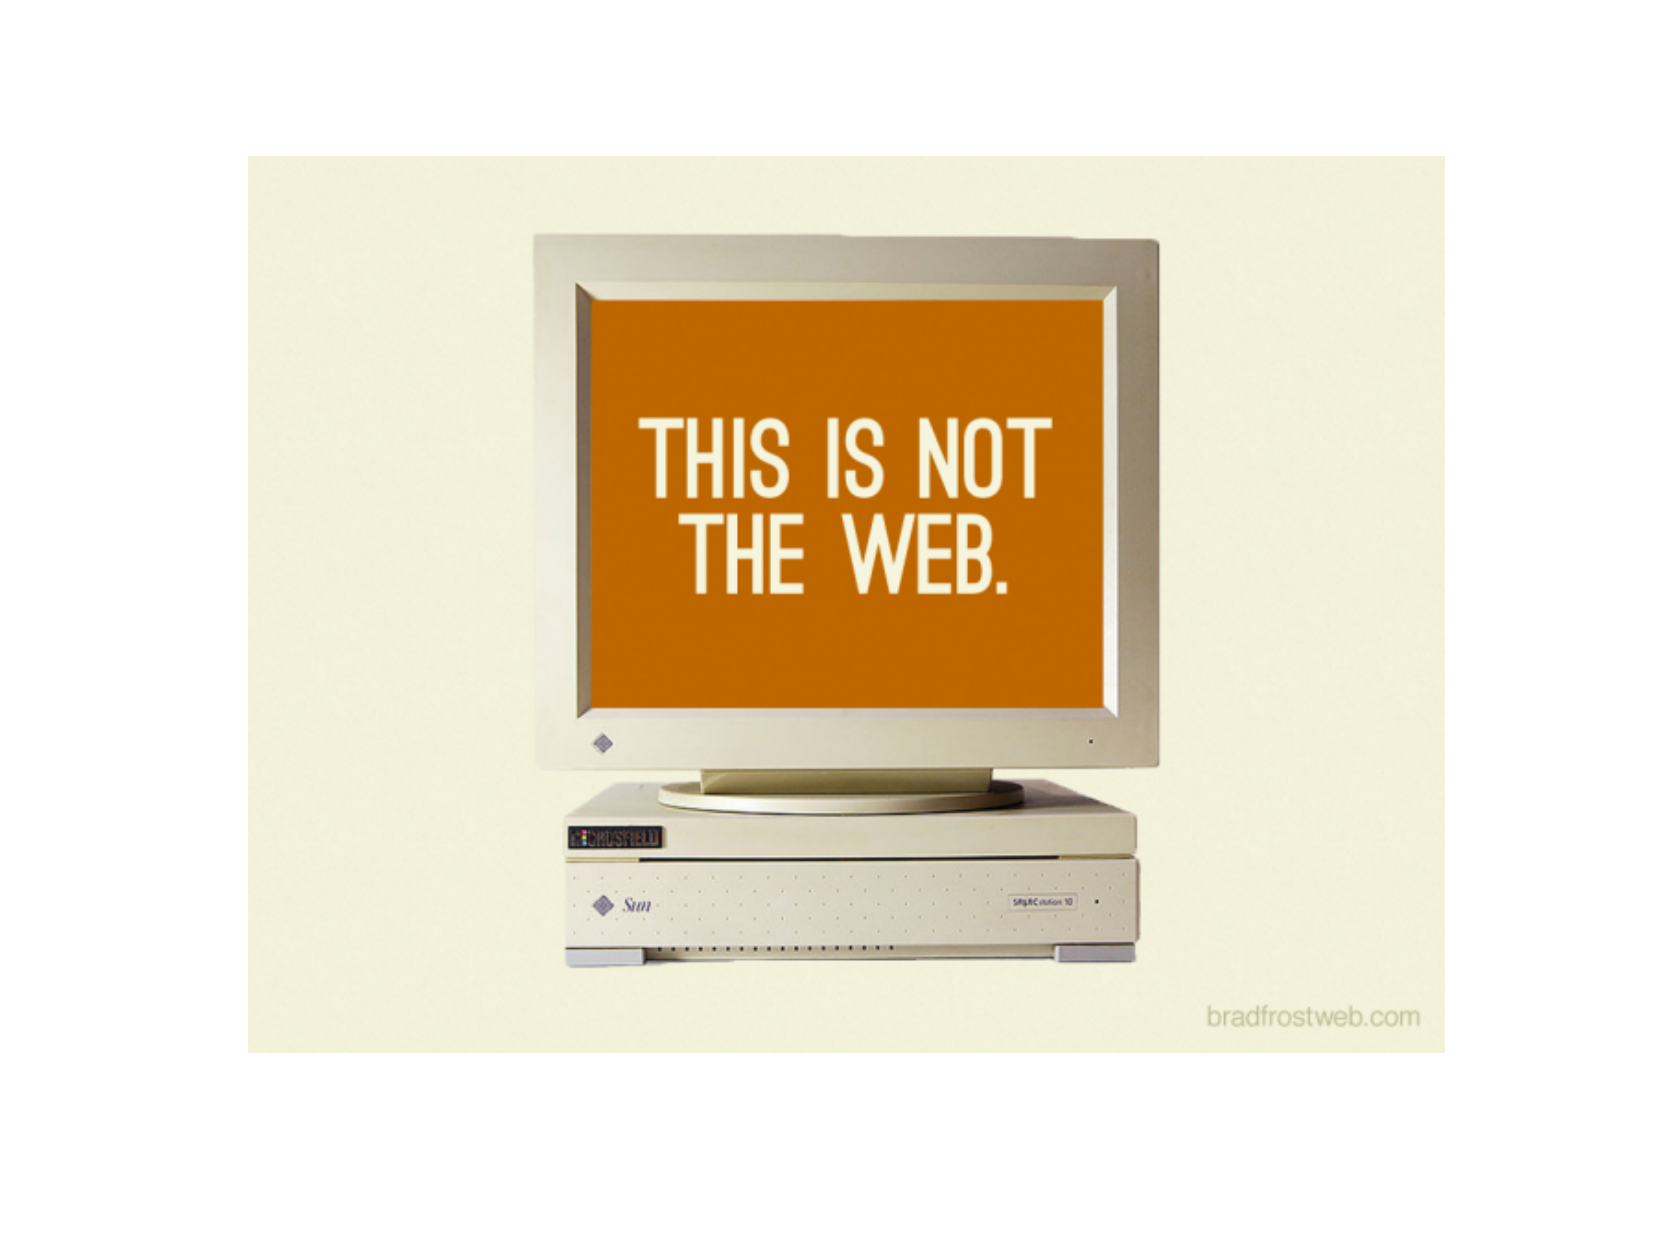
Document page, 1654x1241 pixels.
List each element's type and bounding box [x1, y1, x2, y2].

picture [248, 156, 1445, 1053]
